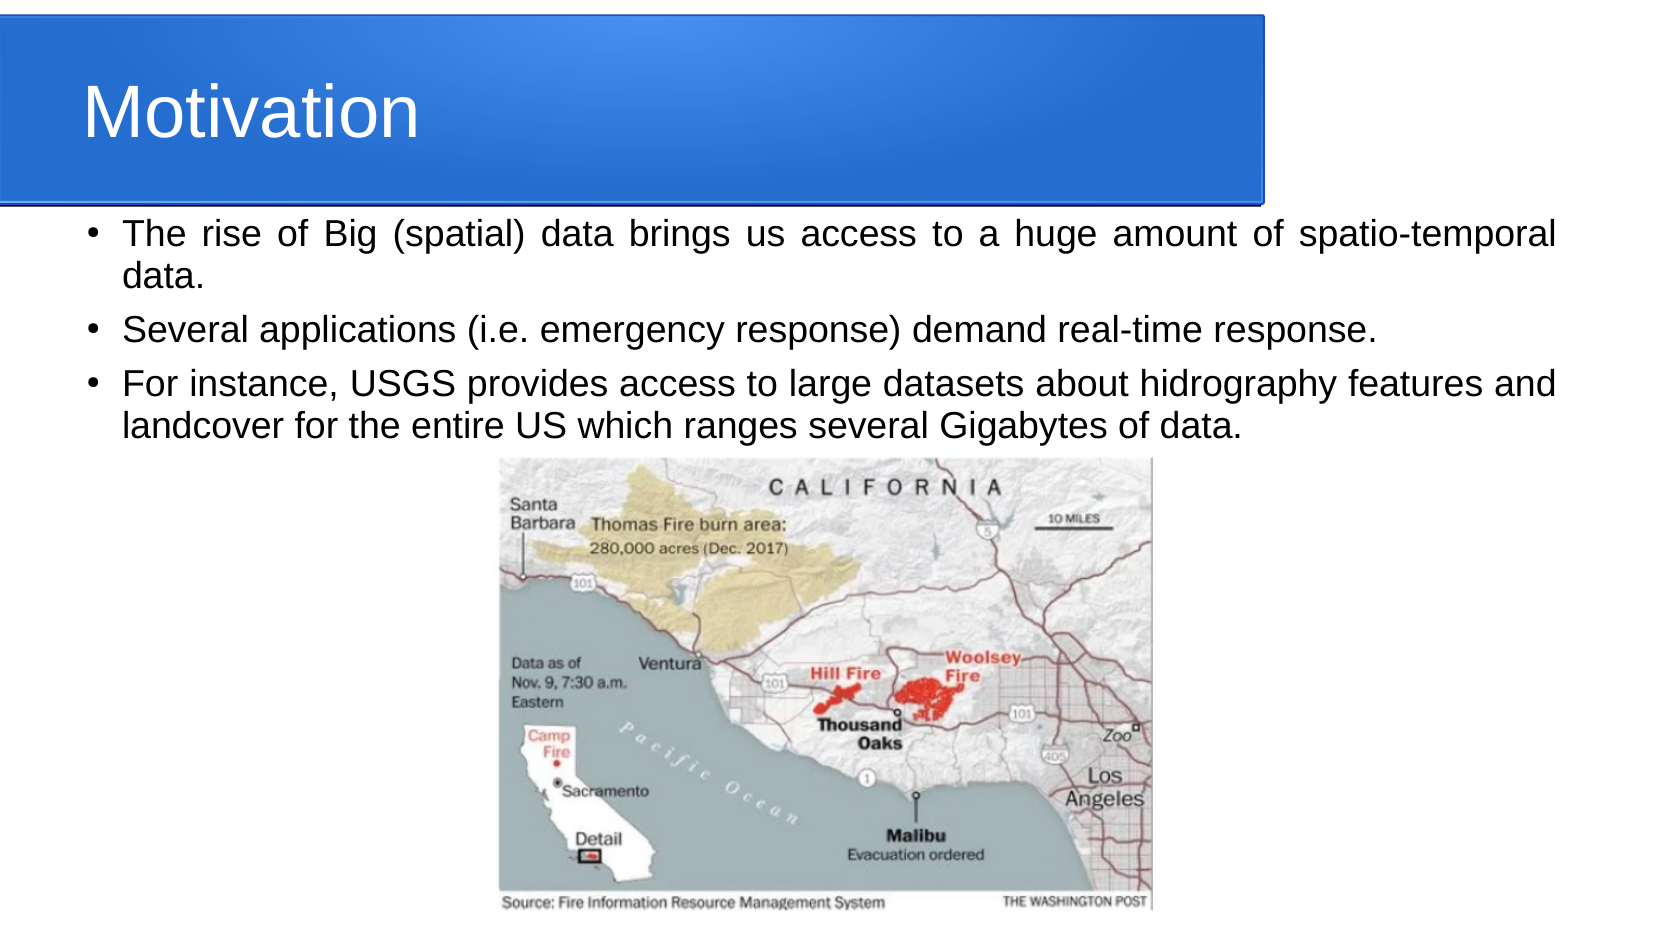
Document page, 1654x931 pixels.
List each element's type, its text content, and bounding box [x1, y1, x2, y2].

text_box The rise of Big (spatial) data brings us access to a huge amount of spatio-temporal data. Several applications (i.e. emergency response) demand real-time response. For instance, USGS provides access to large datasets about hidrography features and landcover for the entire US which ranges several Gigabytes of data. [71, 205, 1572, 454]
picture [493, 448, 1160, 921]
title Motivation [82, 35, 1235, 189]
